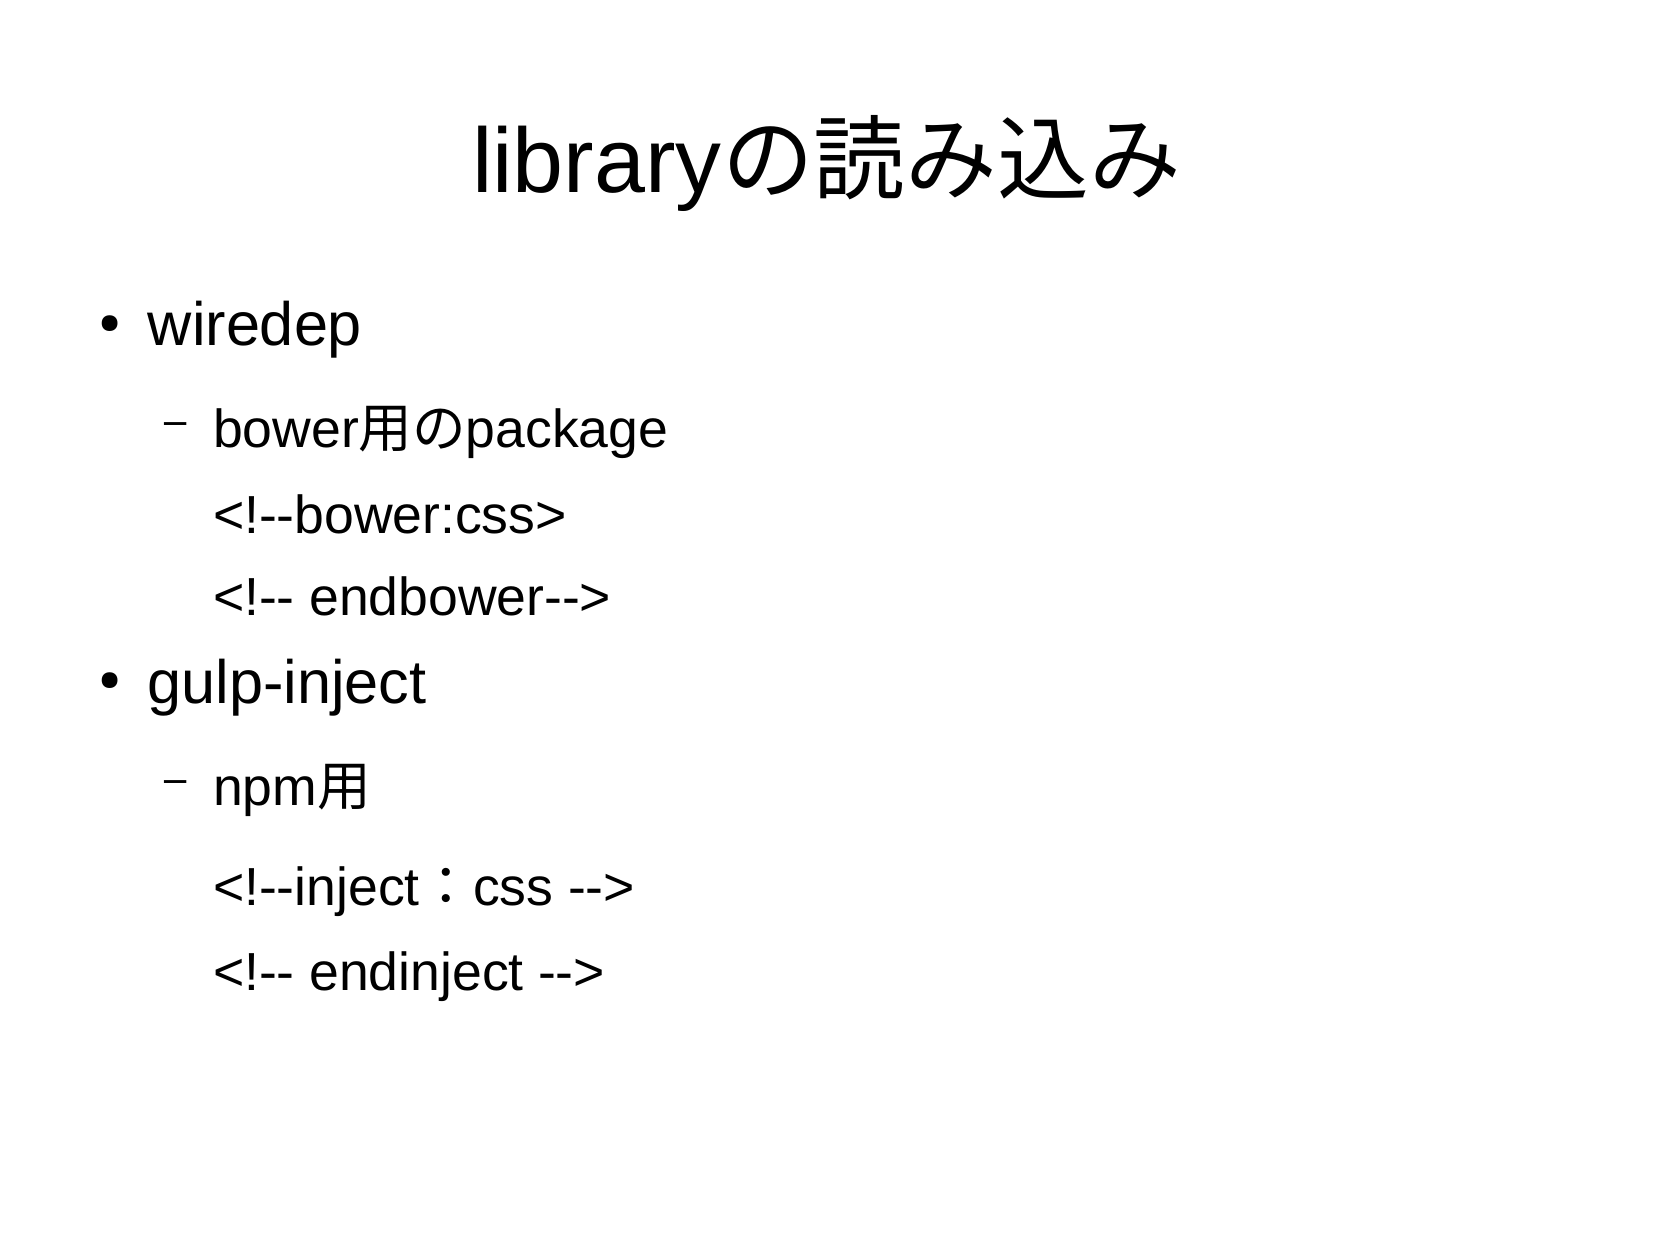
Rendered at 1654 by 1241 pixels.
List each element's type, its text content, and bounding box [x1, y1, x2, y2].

title libraryの読み込み [82, 49, 1571, 257]
list wiredep bower用のpackage <!--bower:css> <!-- endbower--> gulp-inject npm用 <!--inject：css --> <!-- endinject --> [82, 290, 1571, 1010]
